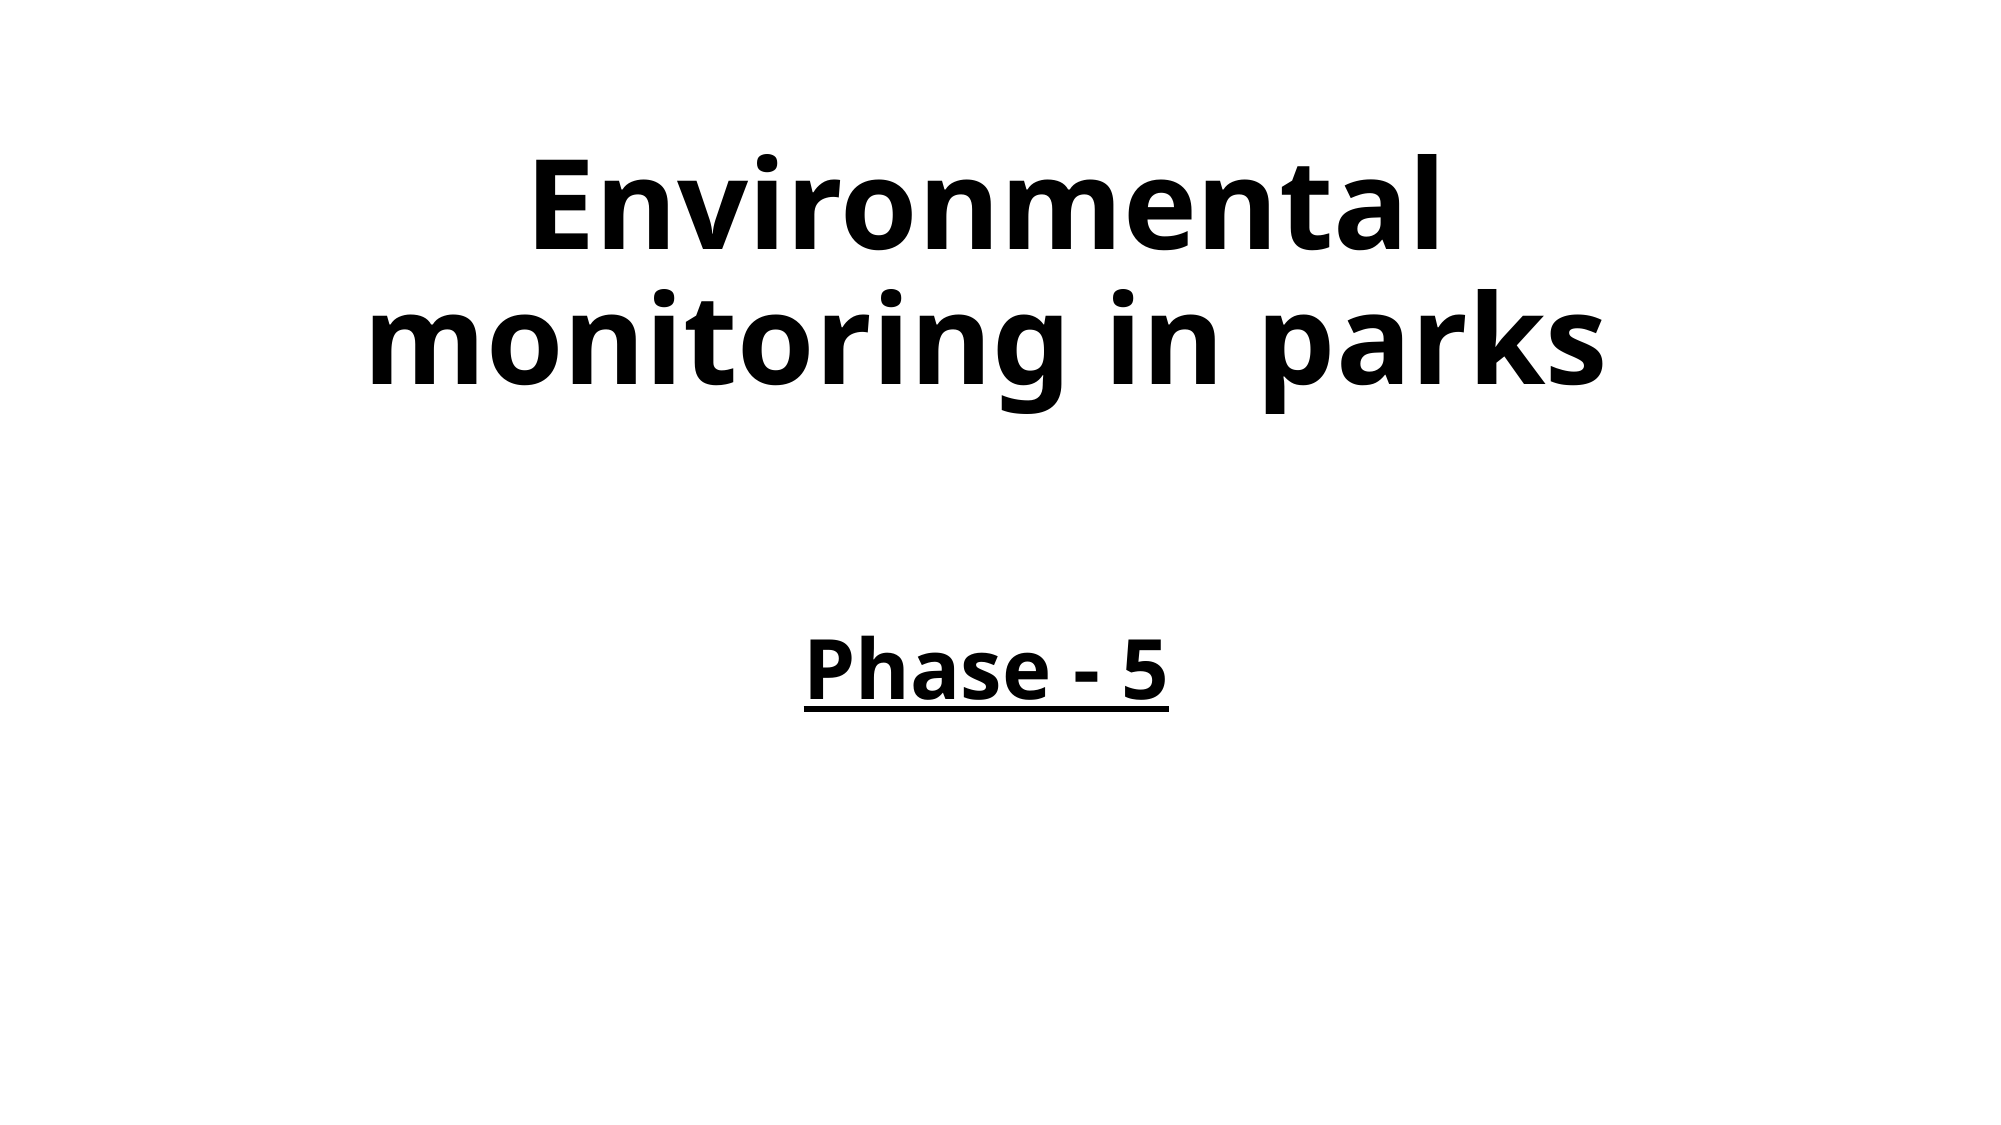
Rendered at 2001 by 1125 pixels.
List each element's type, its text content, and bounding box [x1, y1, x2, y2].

subtitle Phase - 5 [236, 620, 1737, 892]
title Environmental monitoring in parks [236, 105, 1737, 420]
